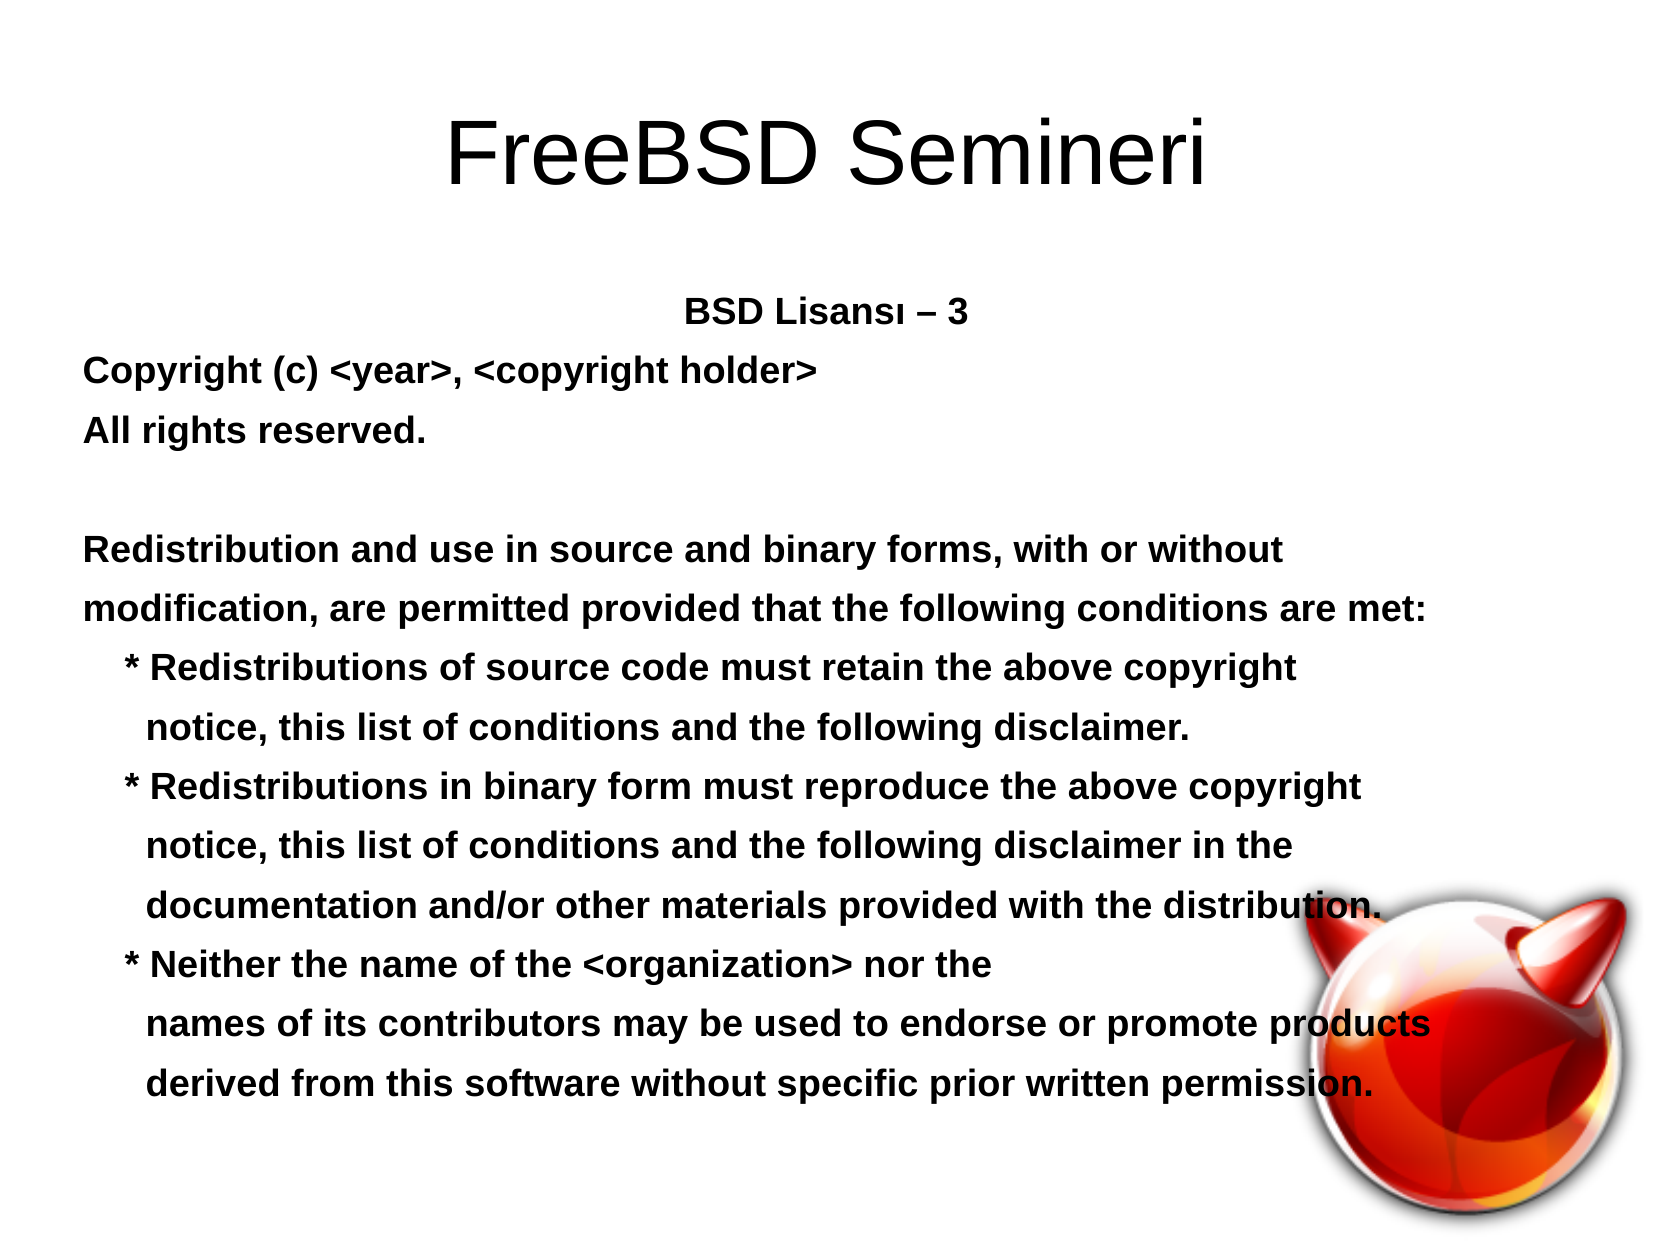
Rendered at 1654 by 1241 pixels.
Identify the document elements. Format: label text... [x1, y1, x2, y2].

list BSD Lisansı – 3 Copyright (c) <year>, <copyright holder> All rights reserved. Redistribution and use in source and binary forms, with or without modification, are permitted provided that the following conditions are met: * Redistributions of source code must retain the above copyright notice, this list of conditions and the following disclaimer. * Redistributions in binary form must reproduce the above copyright notice, this list of conditions and the following disclaimer in the documentation and/or other materials provided with the distribution. * Neither the name of the <organization> nor the names of its contributors may be used to endorse or promote products derived from this software without specific prior written permission. [82, 290, 1571, 1109]
picture [1282, 875, 1654, 1241]
title FreeBSD Semineri [82, 49, 1571, 257]
